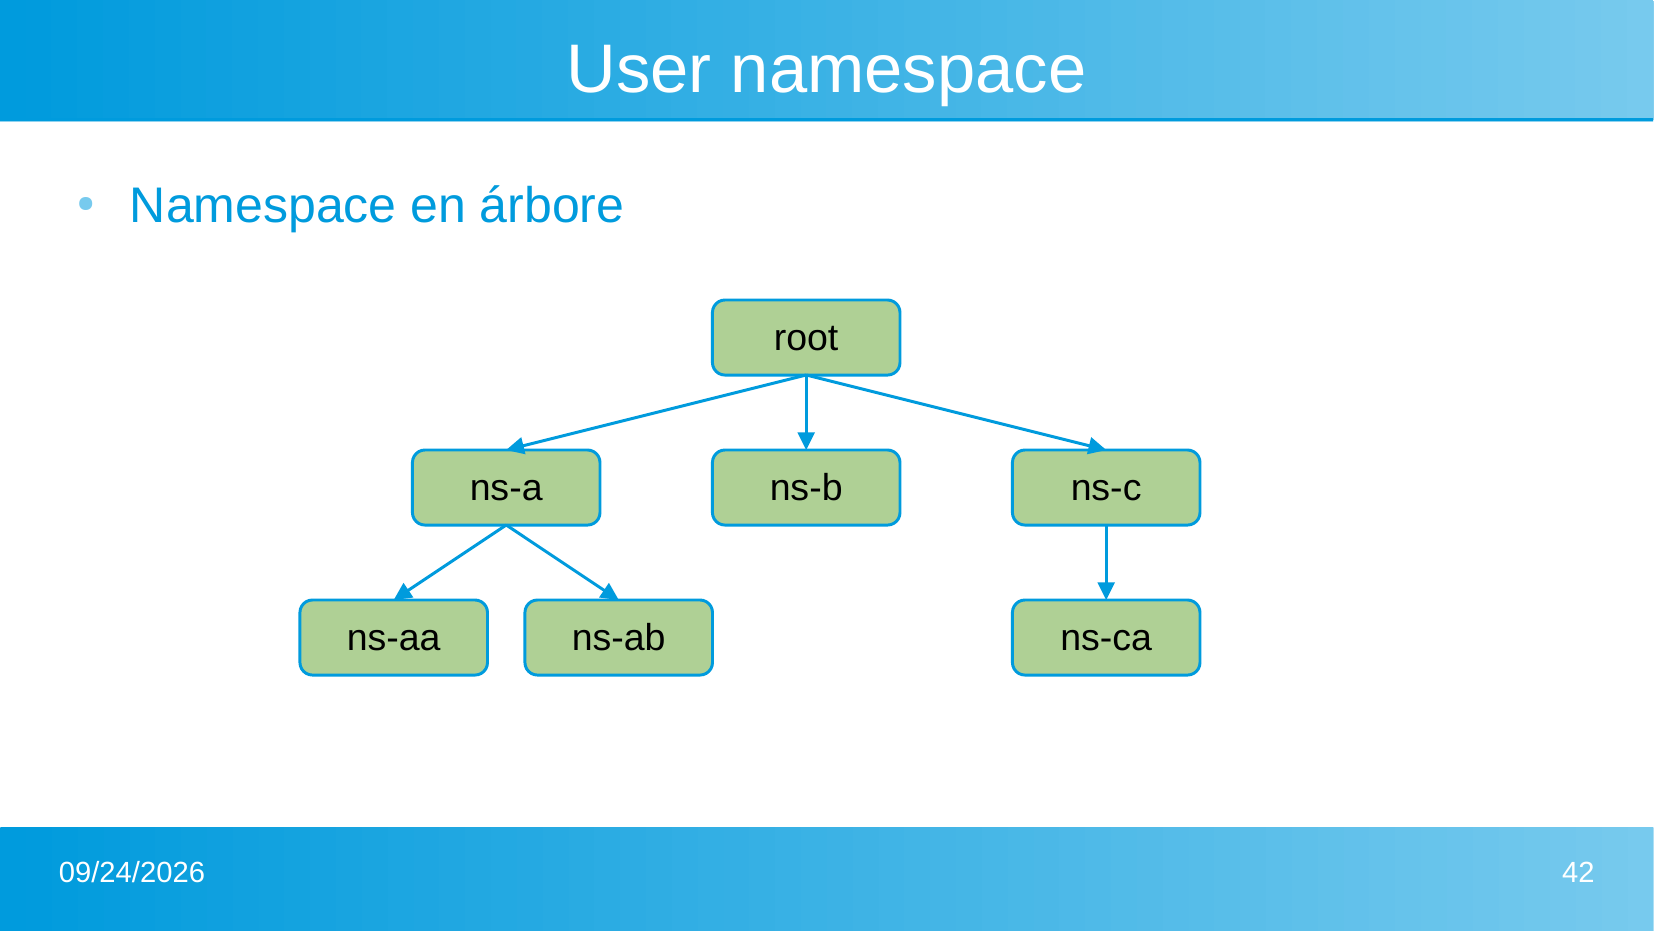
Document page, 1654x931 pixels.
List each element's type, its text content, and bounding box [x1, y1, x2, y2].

text_box ns-c [1012, 450, 1201, 526]
text_box root [712, 300, 901, 376]
text_box ns-b [712, 450, 901, 526]
text_box ns-a [412, 450, 601, 526]
text_box ns-ca [1012, 600, 1201, 676]
text_box ns-ab [524, 600, 713, 676]
text_box ns-aa [299, 600, 488, 676]
title User namespace [59, 29, 1595, 108]
list Namespace en árbore [59, 177, 1595, 768]
